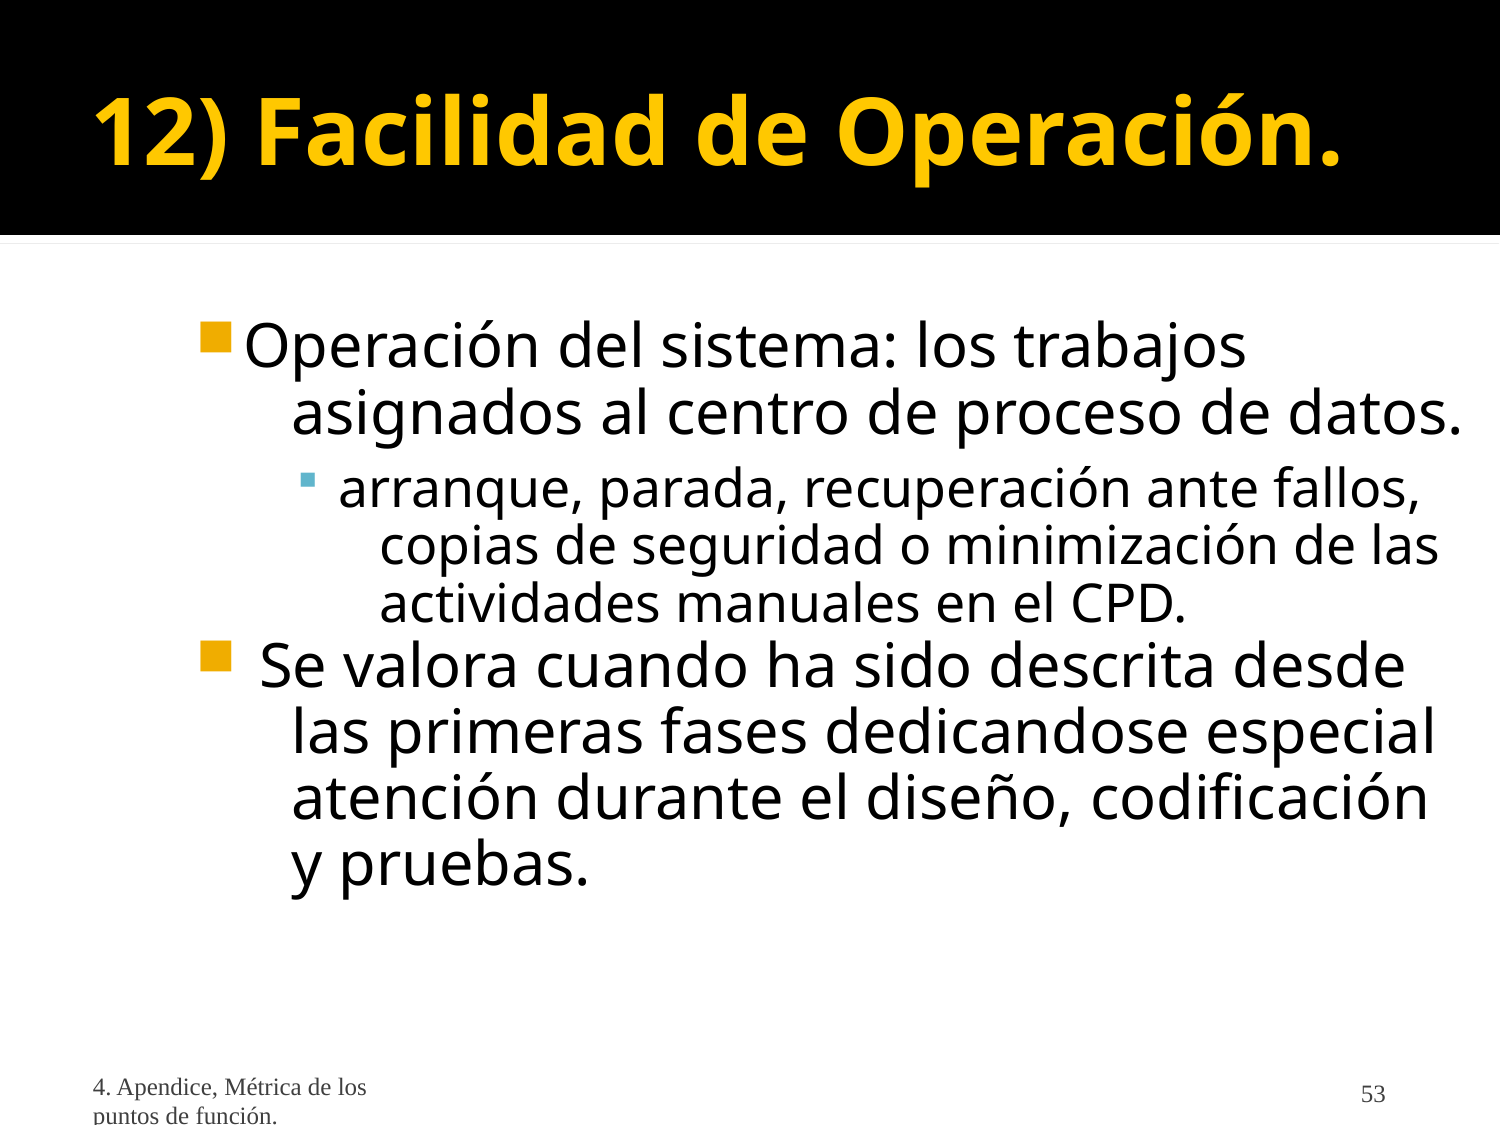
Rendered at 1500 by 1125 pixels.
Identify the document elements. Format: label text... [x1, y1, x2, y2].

text_box 4. Apendice, Métrica de los puntos de función. [75, 1062, 426, 1108]
text_box [1345, 1062, 1467, 1108]
list Operación del sistema: los trabajos asignados al centro de proceso de datos. arranque, parada, recuperación ante fallos, copias de seguridad o minimización de las actividades manuales en el CPD. Se valora cuando ha sido descrita desde las primeras fases dedicandose especial atención durante el diseño, codificación y pruebas. [150, 299, 1488, 976]
title 12) Facilidad de Operación. [75, 25, 1426, 232]
